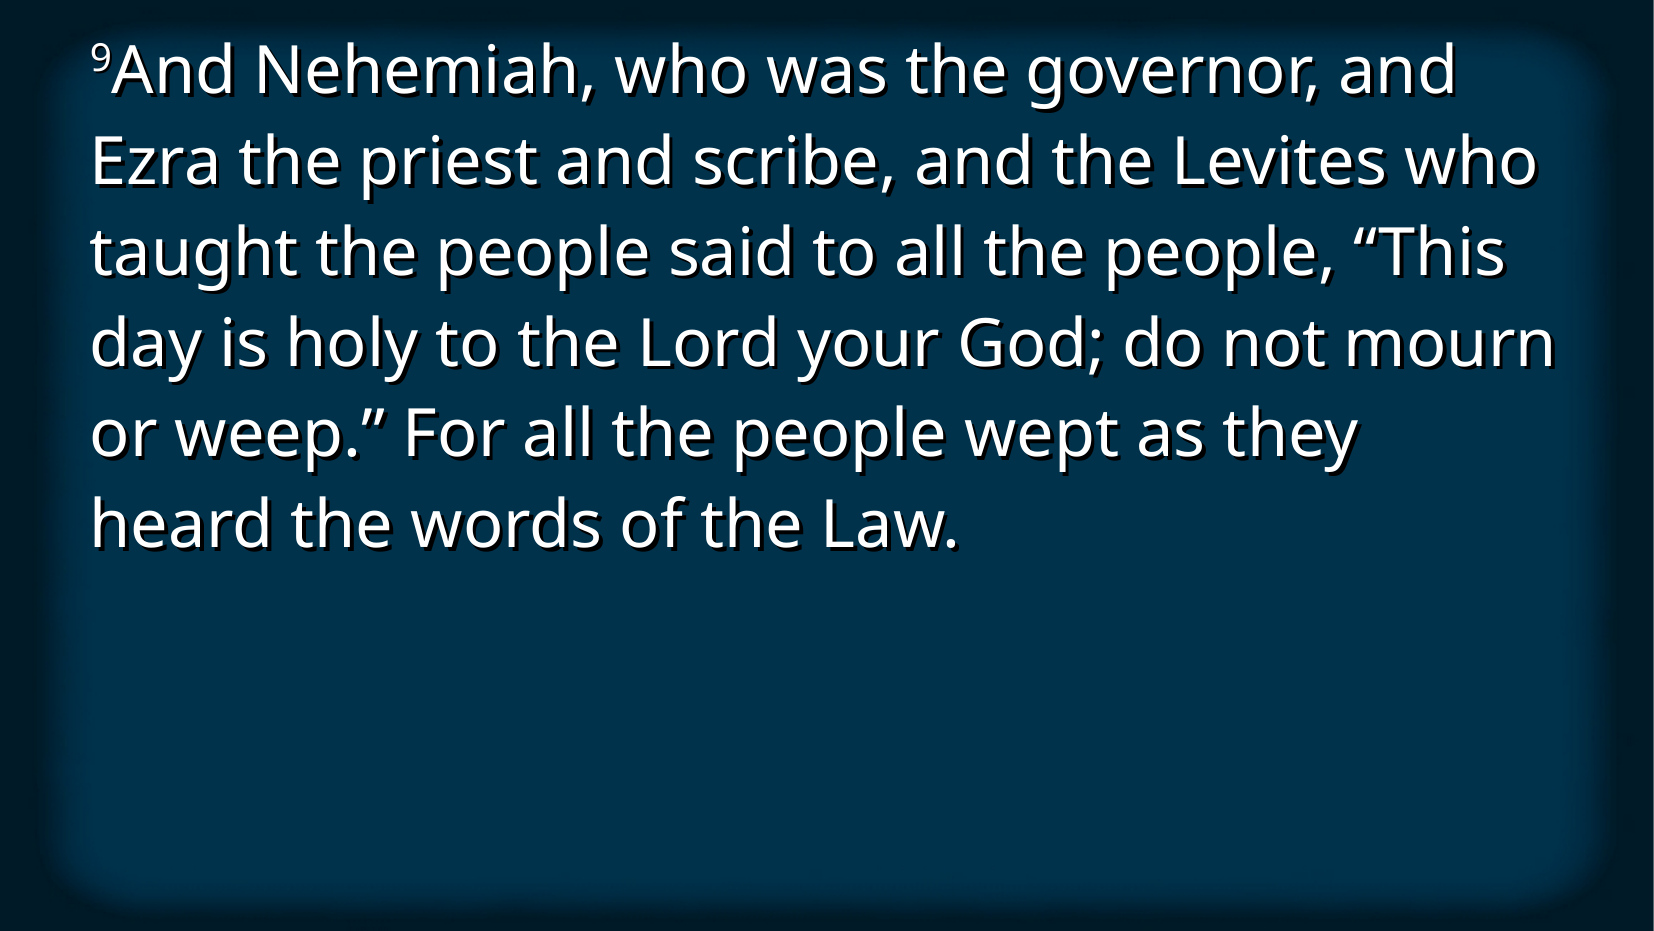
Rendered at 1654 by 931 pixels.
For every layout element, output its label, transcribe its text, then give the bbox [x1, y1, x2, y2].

text_box 9And Nehemiah, who was the governor, and Ezra the priest and scribe, and the Levites who taught the people said to all the people, “This day is holy to the Lord your God; do not mourn or weep.” For all the people wept as they heard the words of the Law. [75, 15, 1576, 563]
picture [0, 0, 1654, 931]
